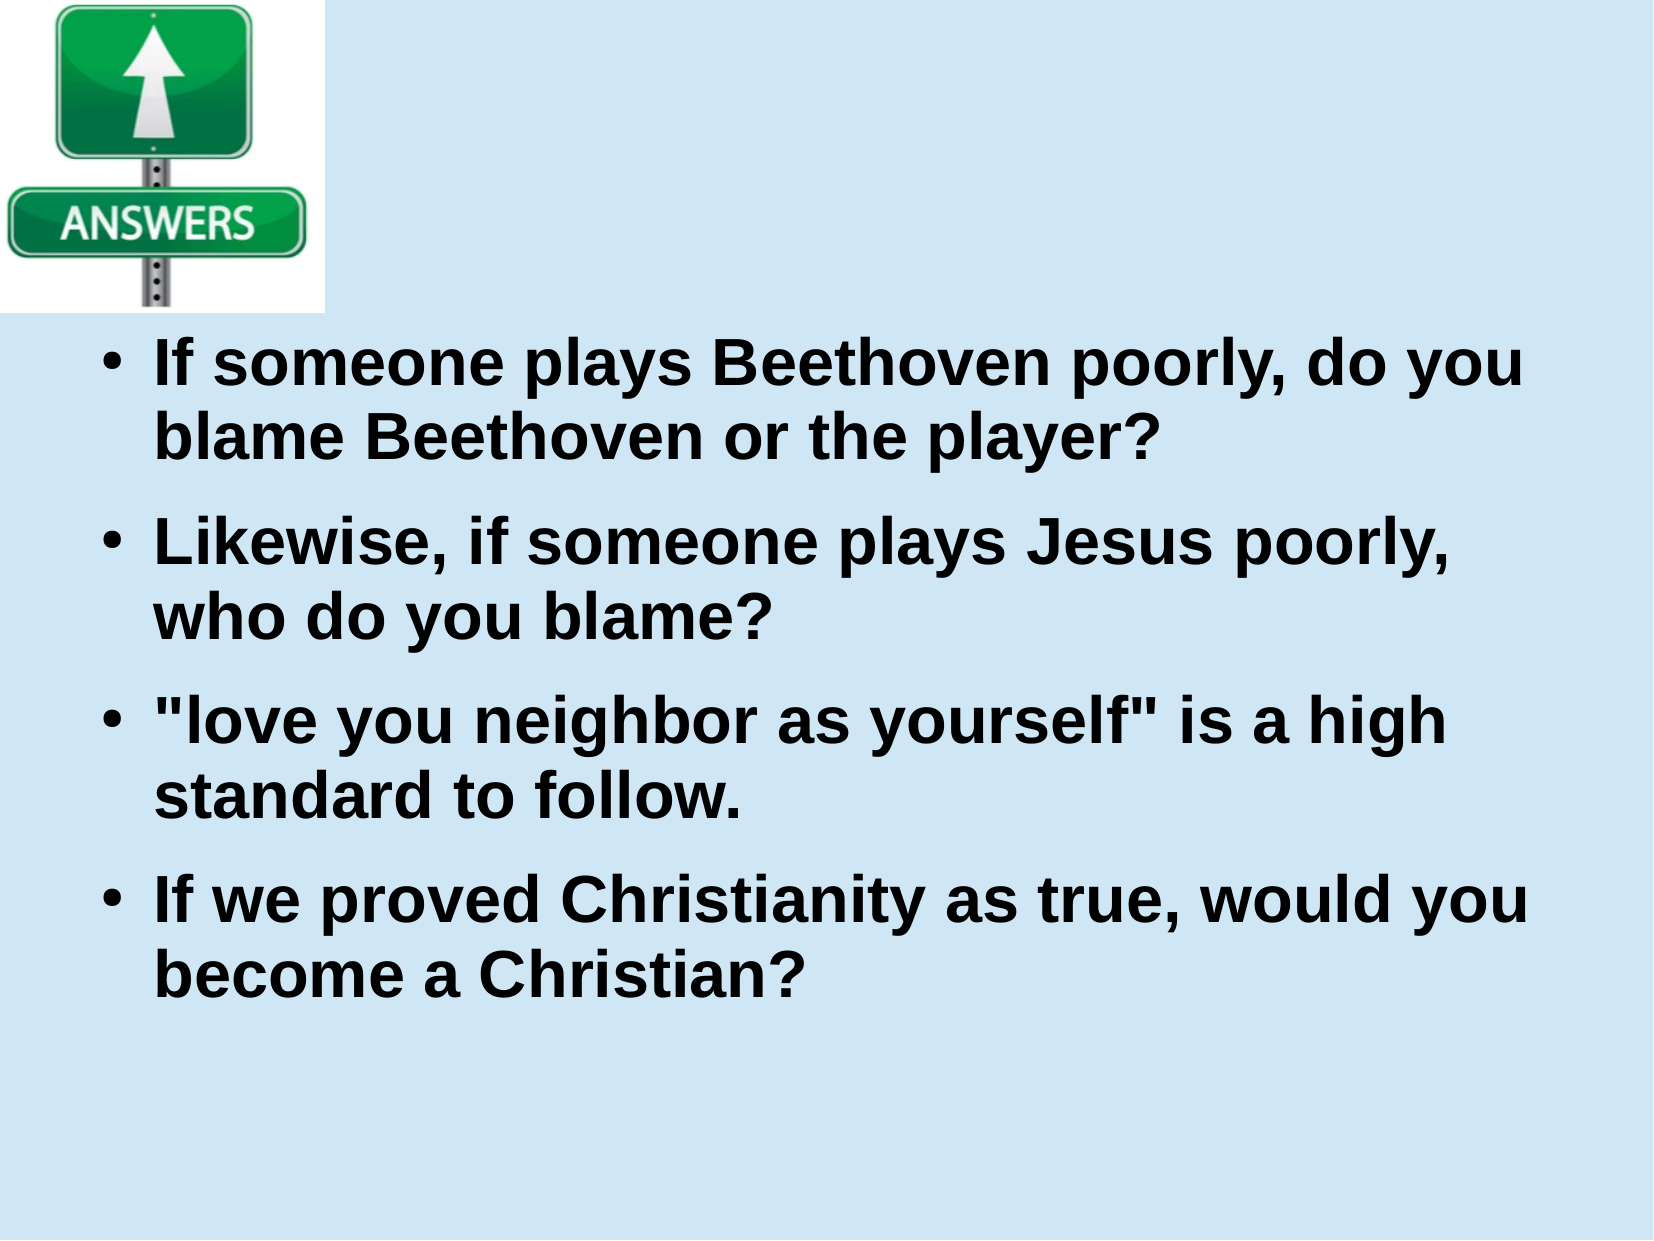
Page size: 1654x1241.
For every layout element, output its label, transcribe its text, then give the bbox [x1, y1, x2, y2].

picture [0, 0, 325, 313]
list If someone plays Beethoven poorly, do you blame Beethoven or the player? Likewise, if someone plays Jesus poorly, who do you blame? "love you neighbor as yourself" is a high standard to follow. If we proved Christianity as true, would you become a Christian? [82, 324, 1571, 1109]
